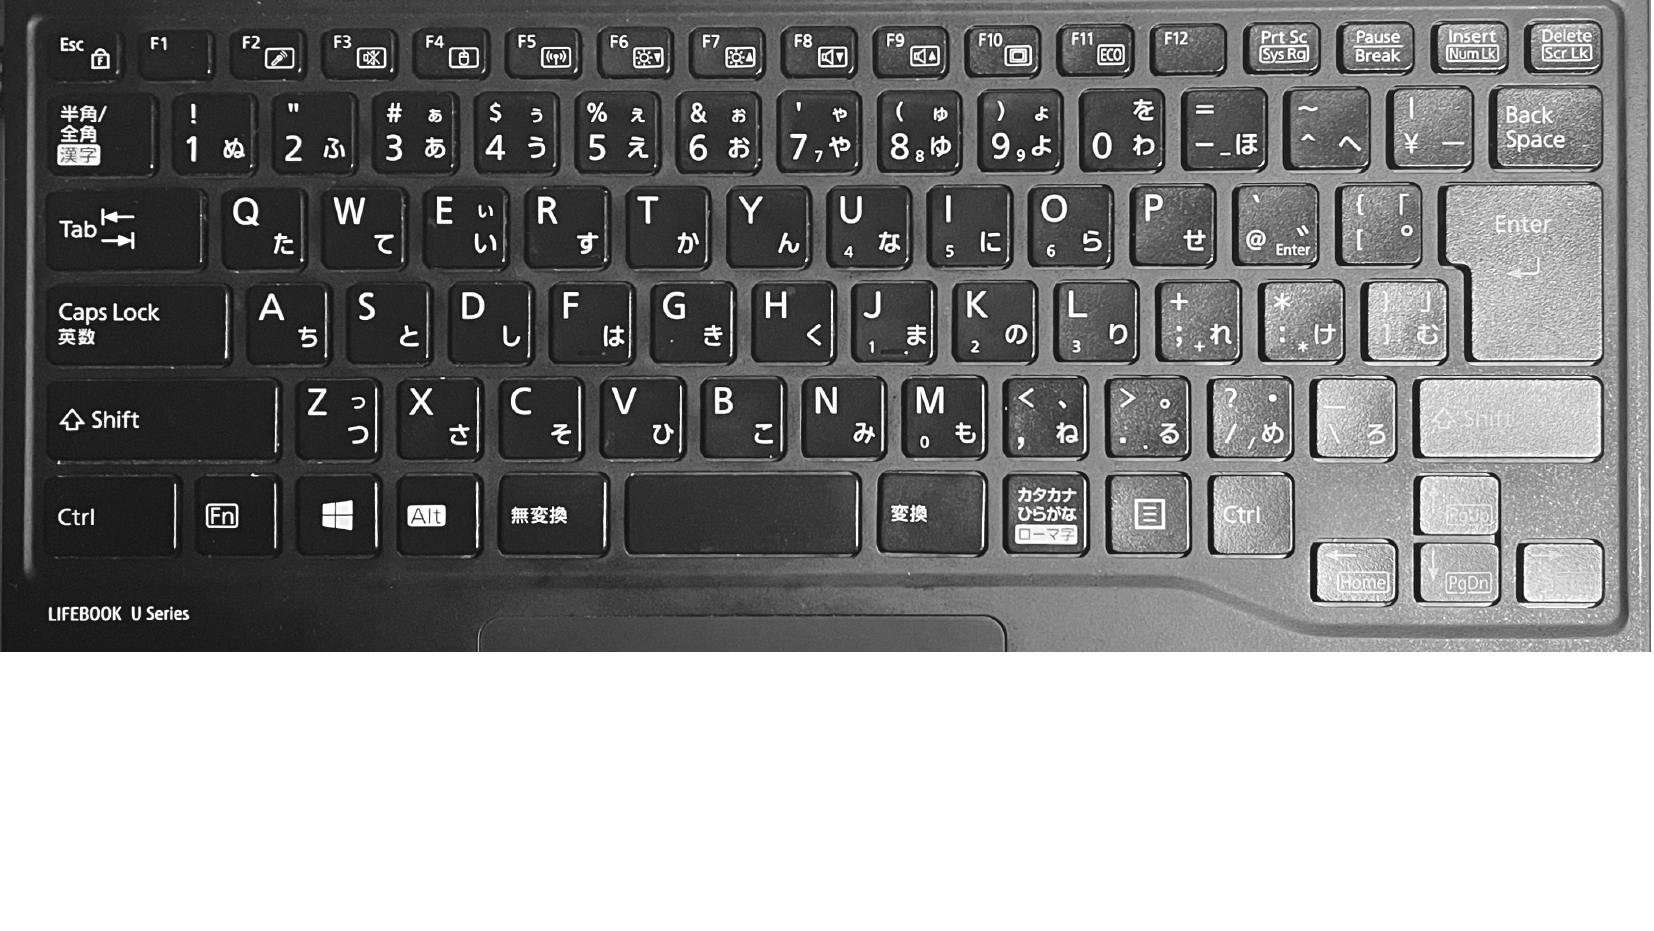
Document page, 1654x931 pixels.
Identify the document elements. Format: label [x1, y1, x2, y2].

picture [0, 0, 1651, 652]
